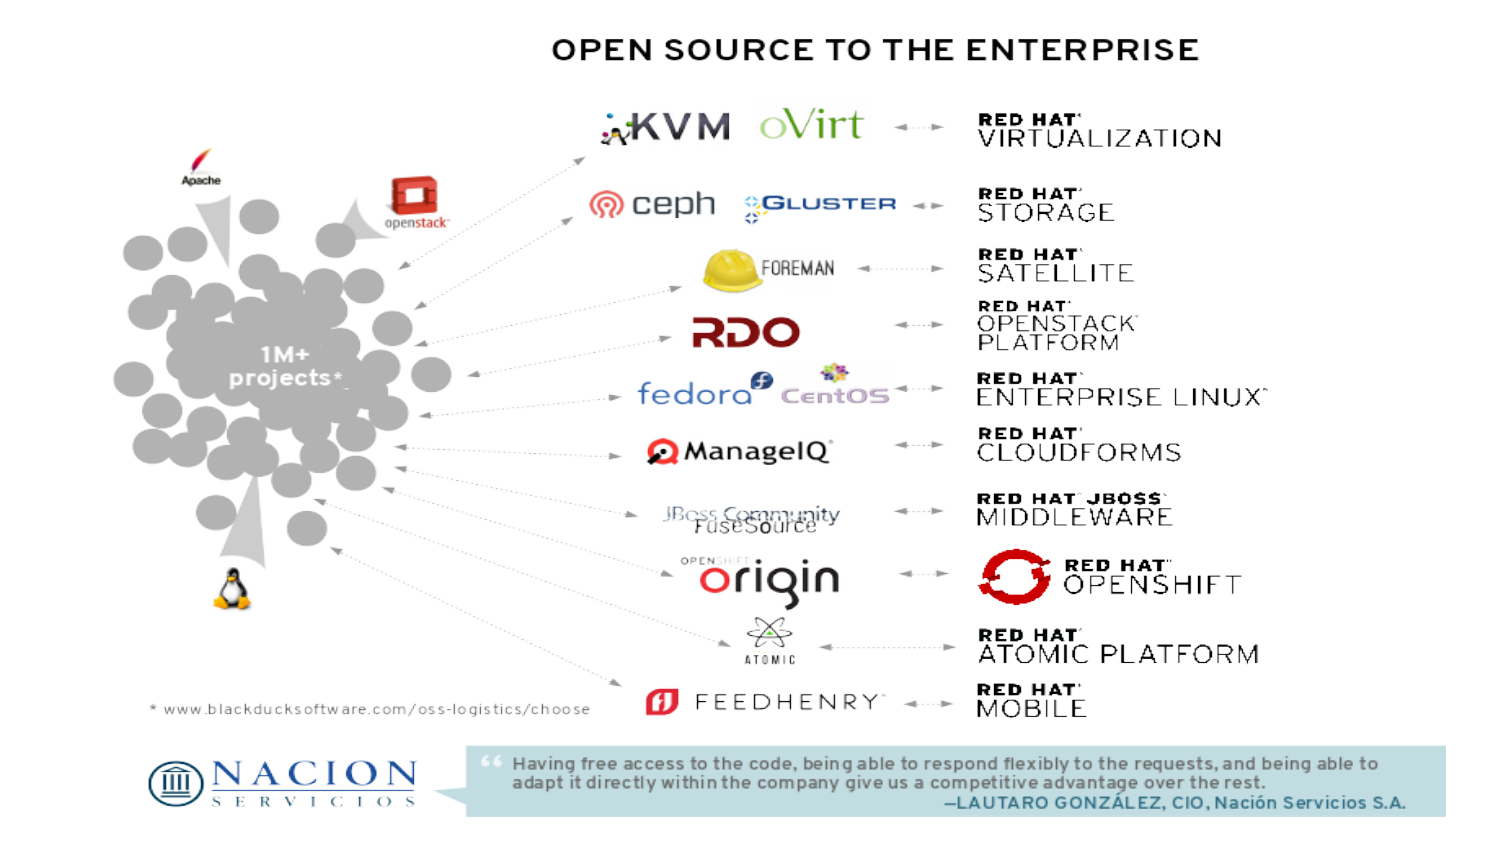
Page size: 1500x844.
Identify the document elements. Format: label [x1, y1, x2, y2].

picture [54, 27, 1446, 817]
